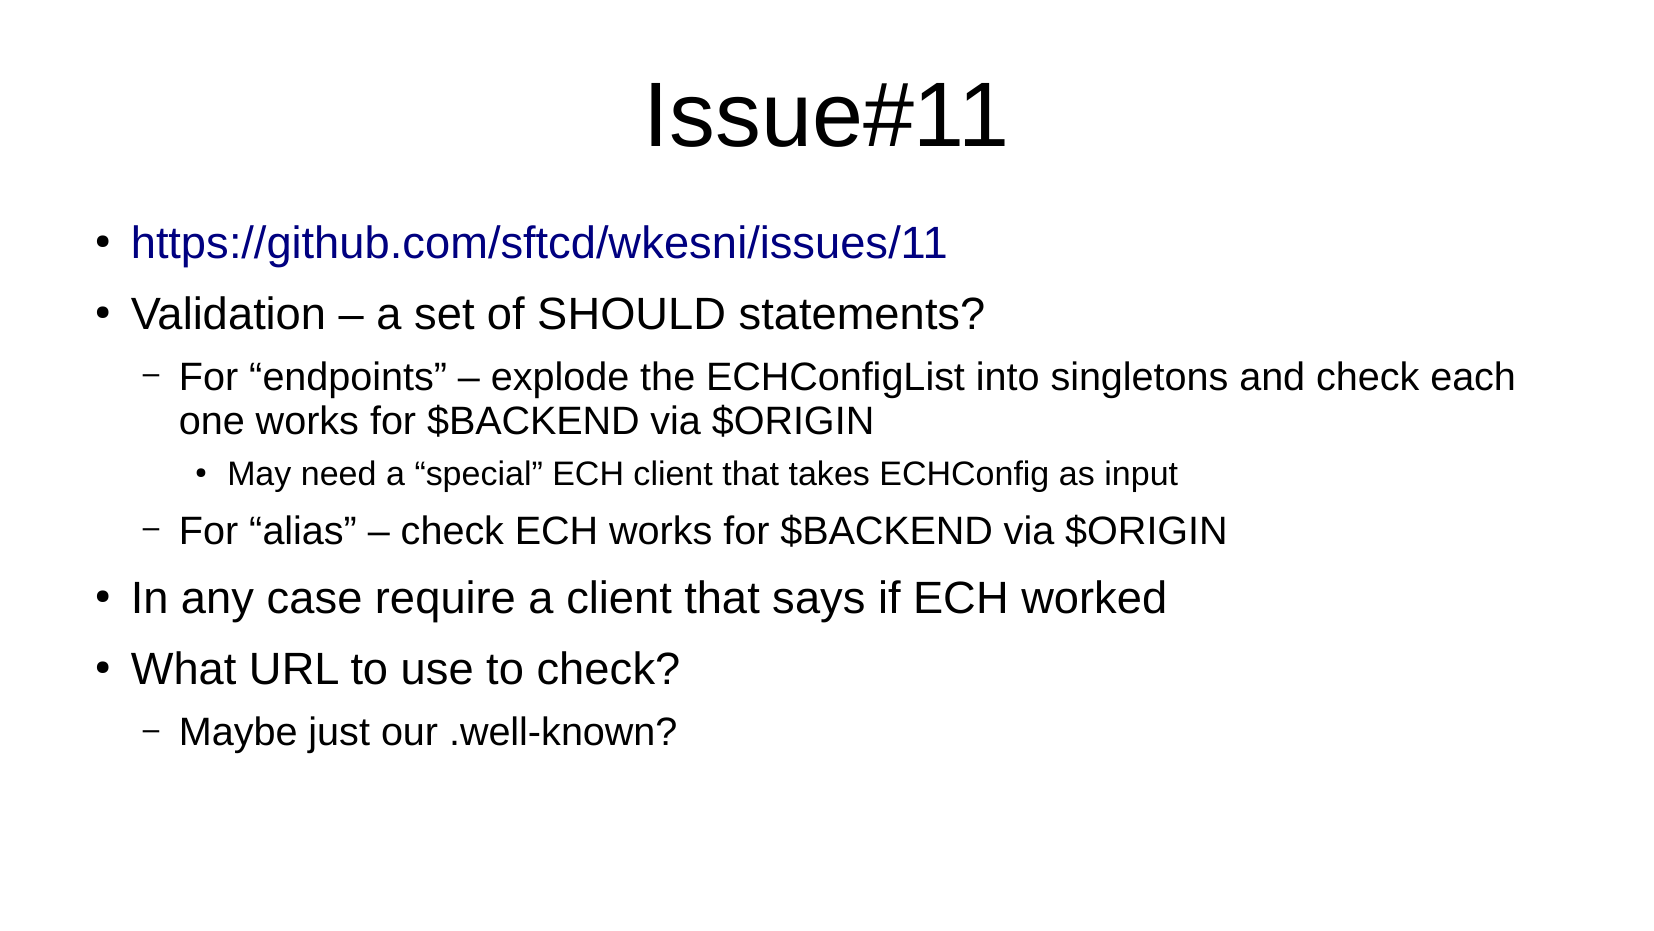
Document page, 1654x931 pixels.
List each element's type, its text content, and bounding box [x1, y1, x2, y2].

list https://github.com/sftcd/wkesni/issues/11 Validation – a set of SHOULD statements? For “endpoints” – explode the ECHConfigList into singletons and check each one works for $BACKEND via $ORIGIN May need a “special” ECH client that takes ECHConfig as input For “alias” – check ECH works for $BACKEND via $ORIGIN In any case require a client that says if ECH worked What URL to use to check? Maybe just our .well-known? [82, 217, 1571, 758]
title Issue#11 [82, 37, 1571, 193]
